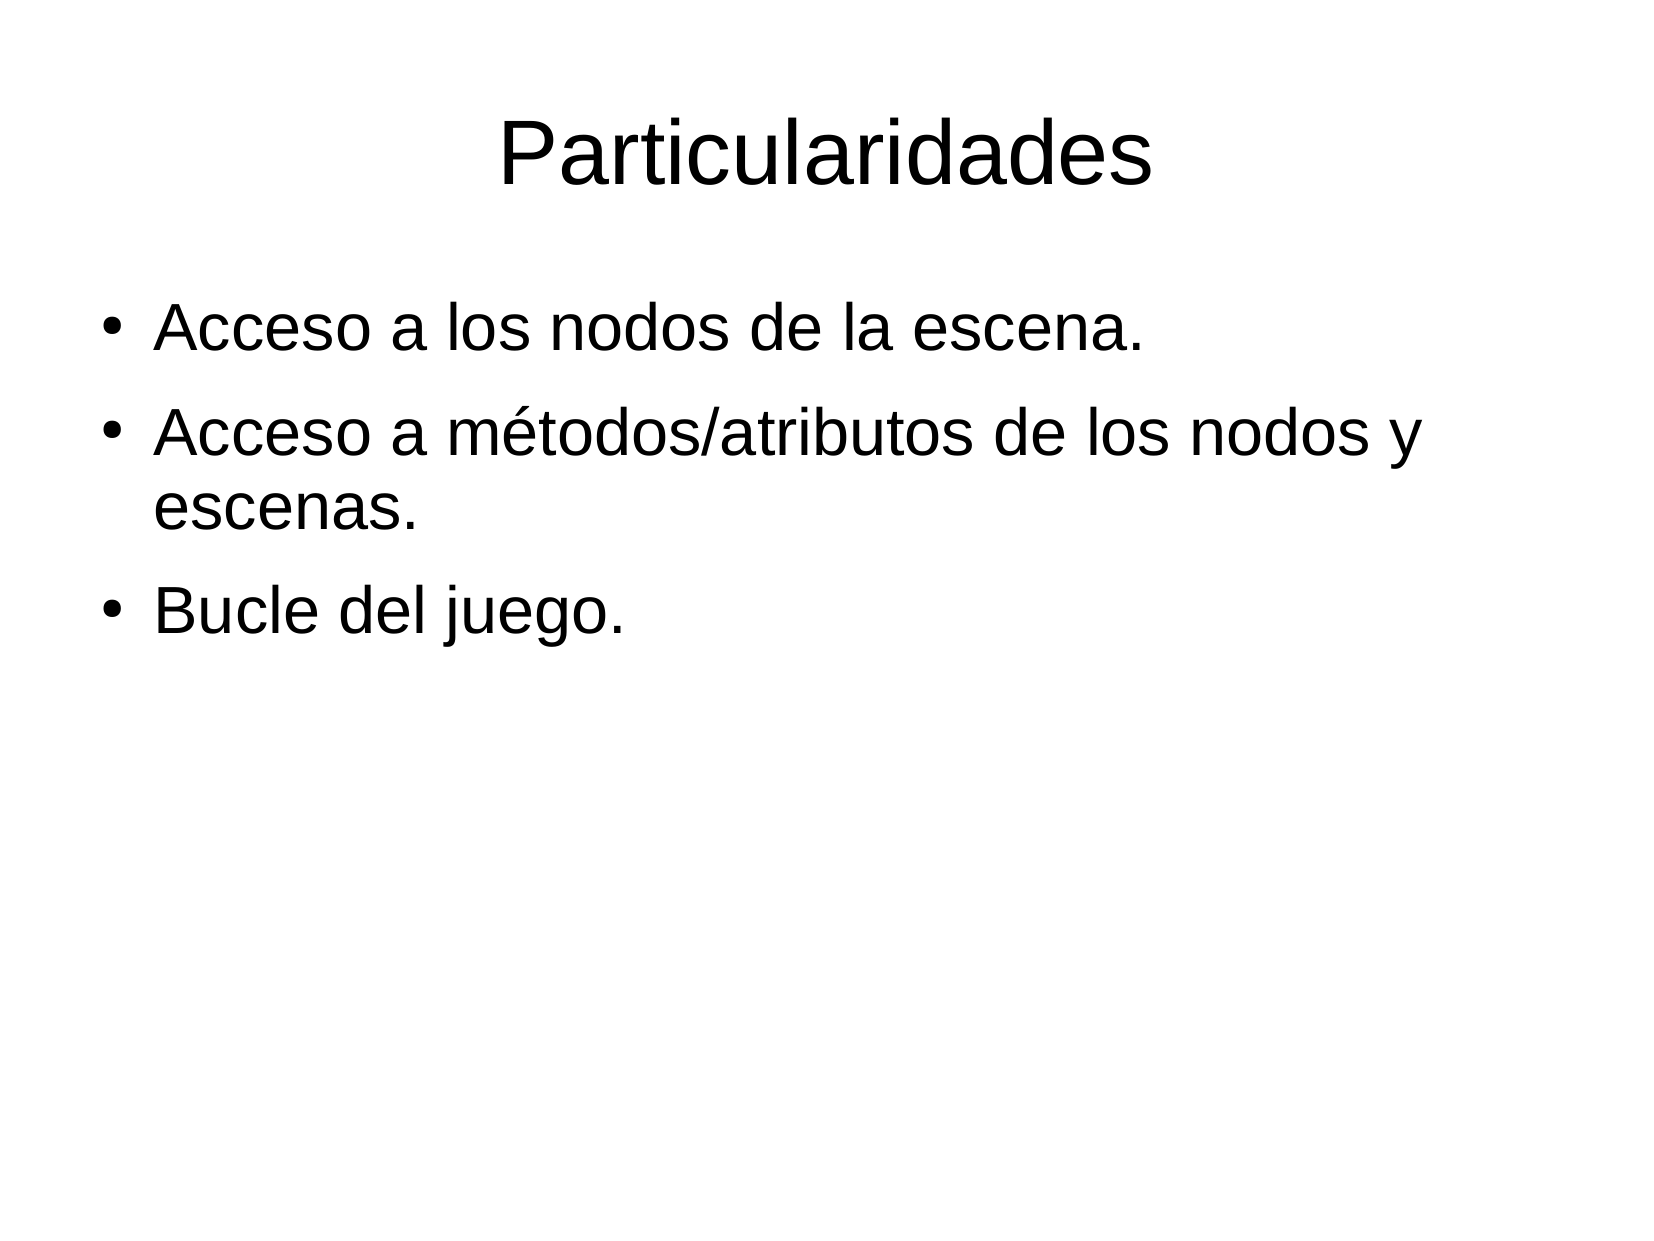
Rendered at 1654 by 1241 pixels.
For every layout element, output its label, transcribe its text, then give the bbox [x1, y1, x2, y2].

title Particularidades [82, 49, 1571, 257]
list Acceso a los nodos de la escena. Acceso a métodos/atributos de los nodos y escenas. Bucle del juego. [82, 290, 1571, 1010]
